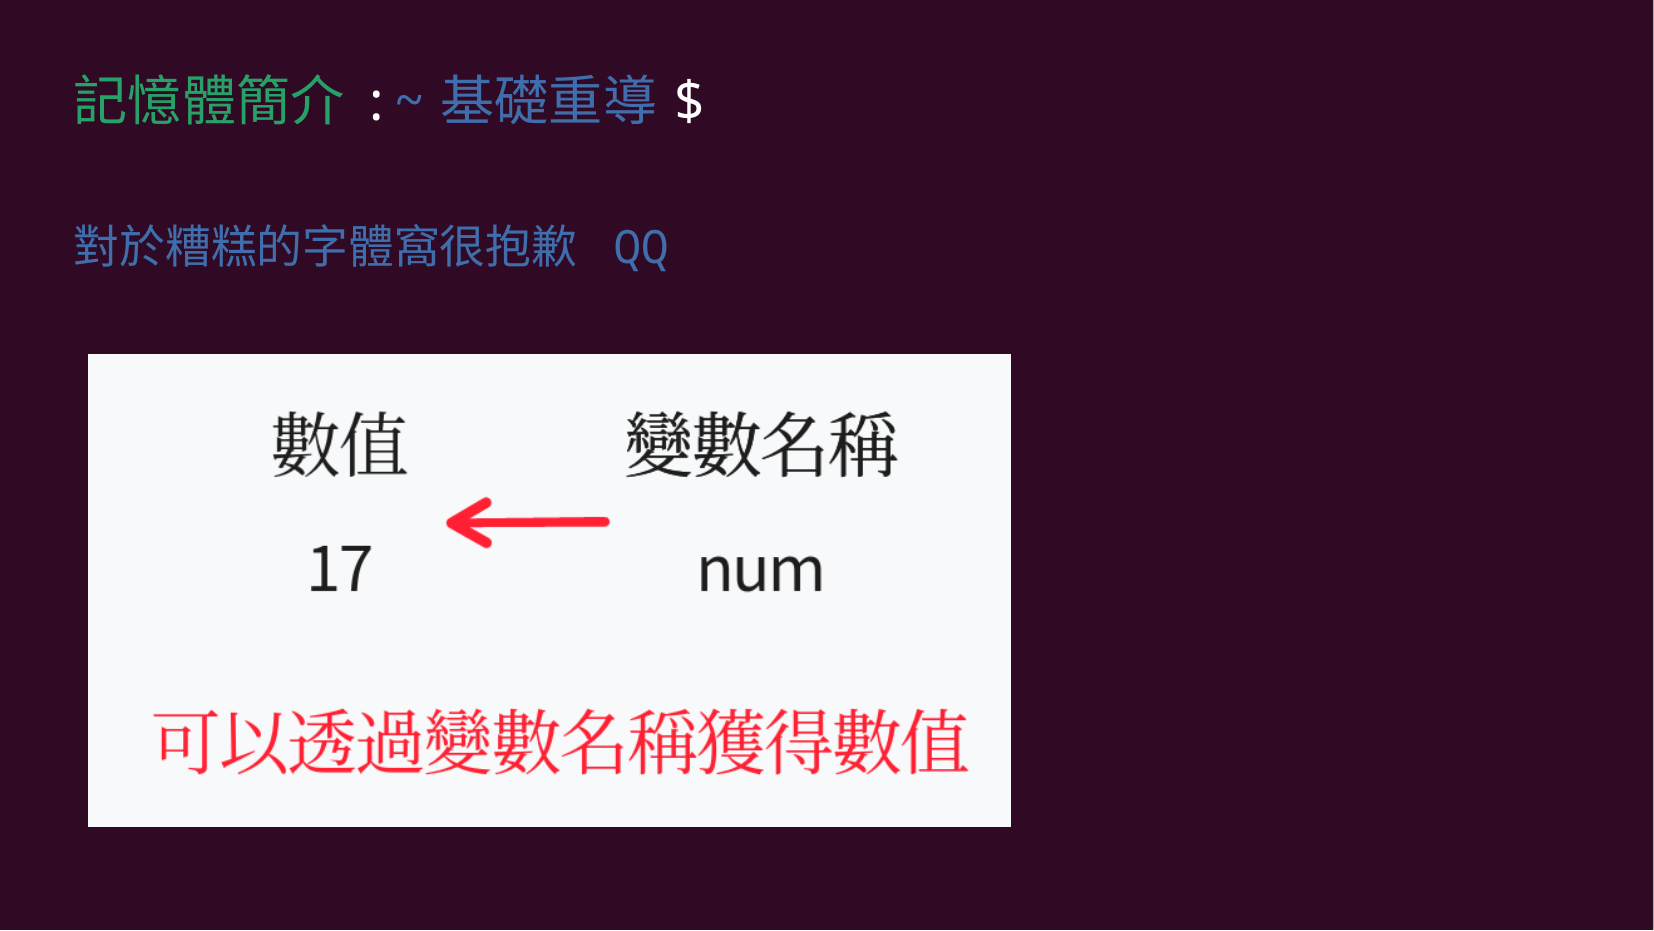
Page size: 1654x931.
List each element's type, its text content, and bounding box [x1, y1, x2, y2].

picture [88, 354, 1011, 827]
text_box 對於糟糕的字體窩很抱歉 QQ [59, 193, 1613, 672]
text_box 記憶體簡介:~基礎重導$ [59, 55, 1201, 139]
